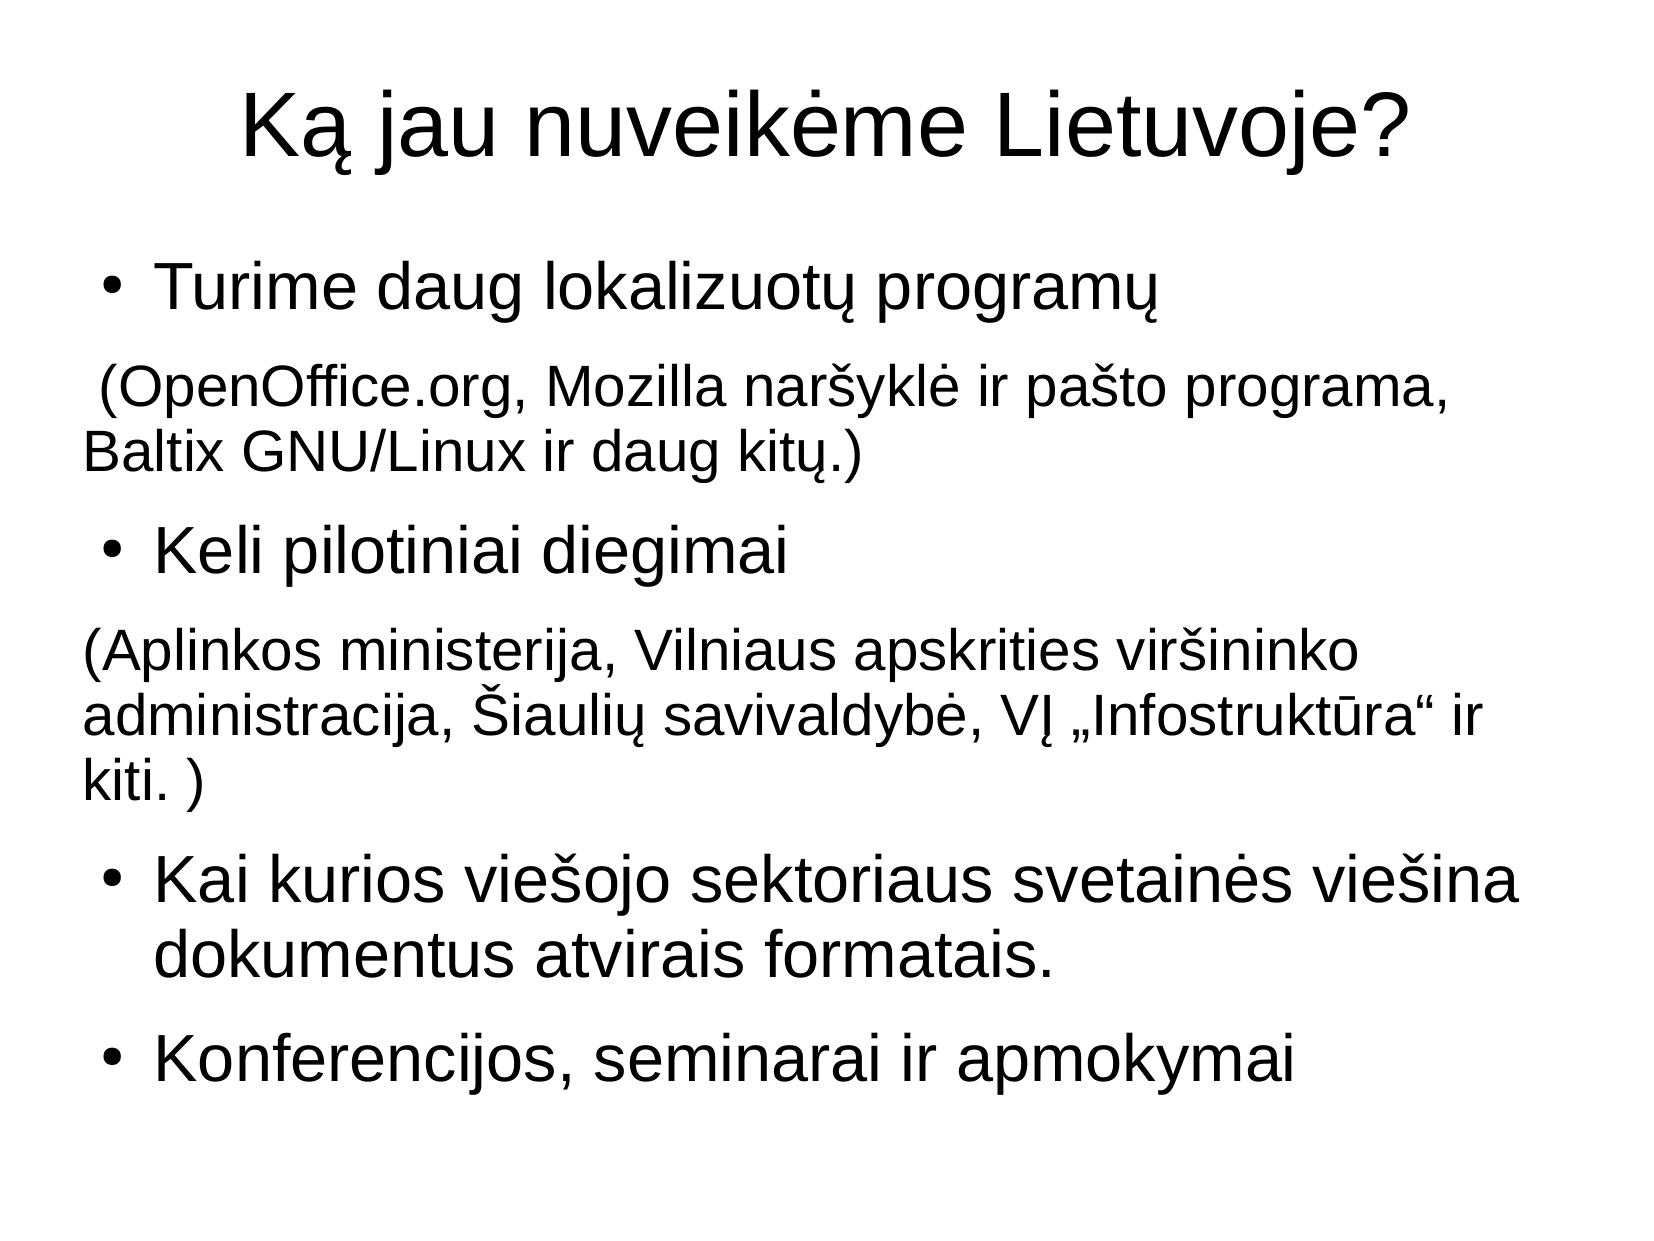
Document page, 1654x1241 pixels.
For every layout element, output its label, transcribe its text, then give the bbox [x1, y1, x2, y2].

title Ką jau nuveikėme Lietuvoje? [82, 20, 1571, 228]
list Turime daug lokalizuotų programų (OpenOffice.org, Mozilla naršyklė ir pašto programa, Baltix GNU/Linux ir daug kitų.) Keli pilotiniai diegimai (Aplinkos ministerija, Vilniaus apskrities viršininko administracija, Šiaulių savivaldybė, VĮ „Infostruktūra“ ir kiti. ) Kai kurios viešojo sektoriaus svetainės viešina dokumentus atvirais formatais. Konferencijos, seminarai ir apmokymai [82, 249, 1571, 1095]
